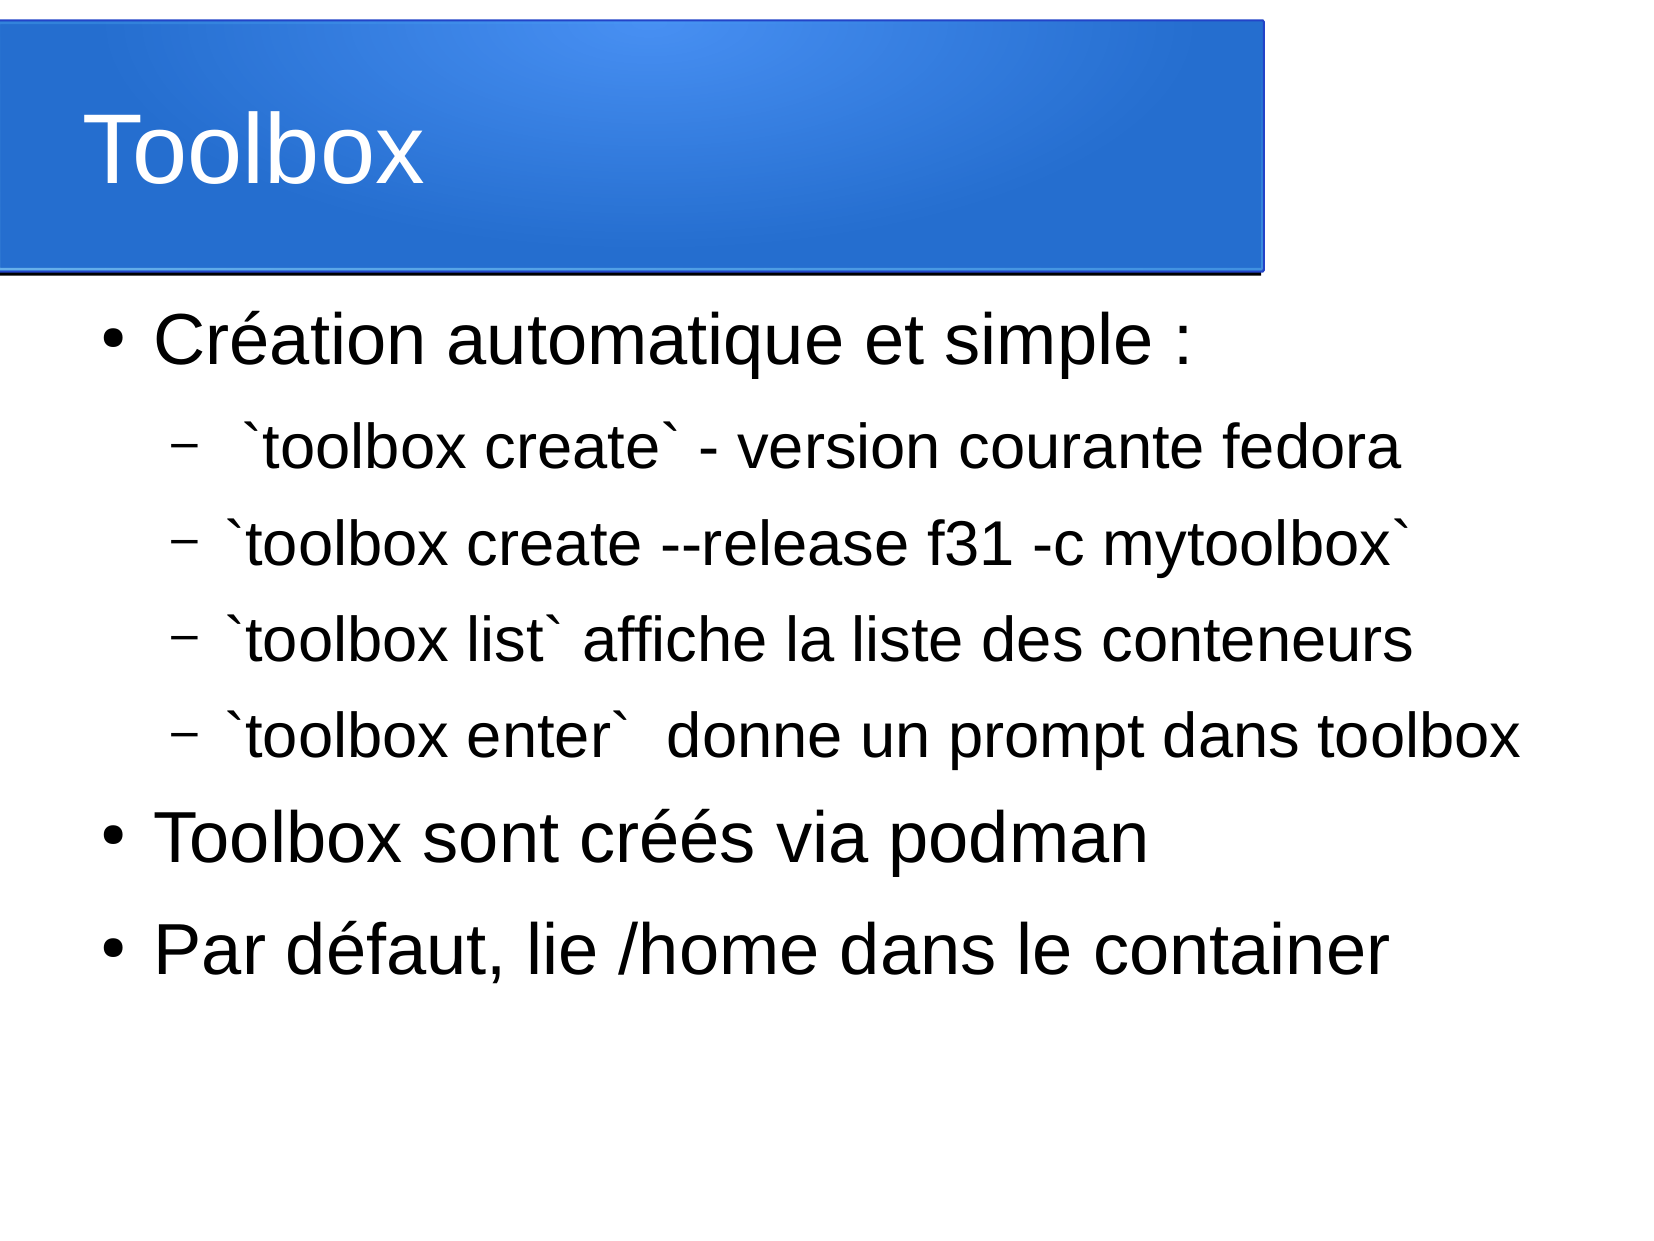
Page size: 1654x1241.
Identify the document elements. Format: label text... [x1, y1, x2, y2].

title Toolbox [82, 47, 1235, 252]
list Création automatique et simple : `toolbox create` - version courante fedora `toolbox create --release f31 -c mytoolbox` `toolbox list` affiche la liste des conteneurs `toolbox enter` donne un prompt dans toolbox Toolbox sont créés via podman Par défaut, lie /home dans le container [82, 299, 1571, 1019]
